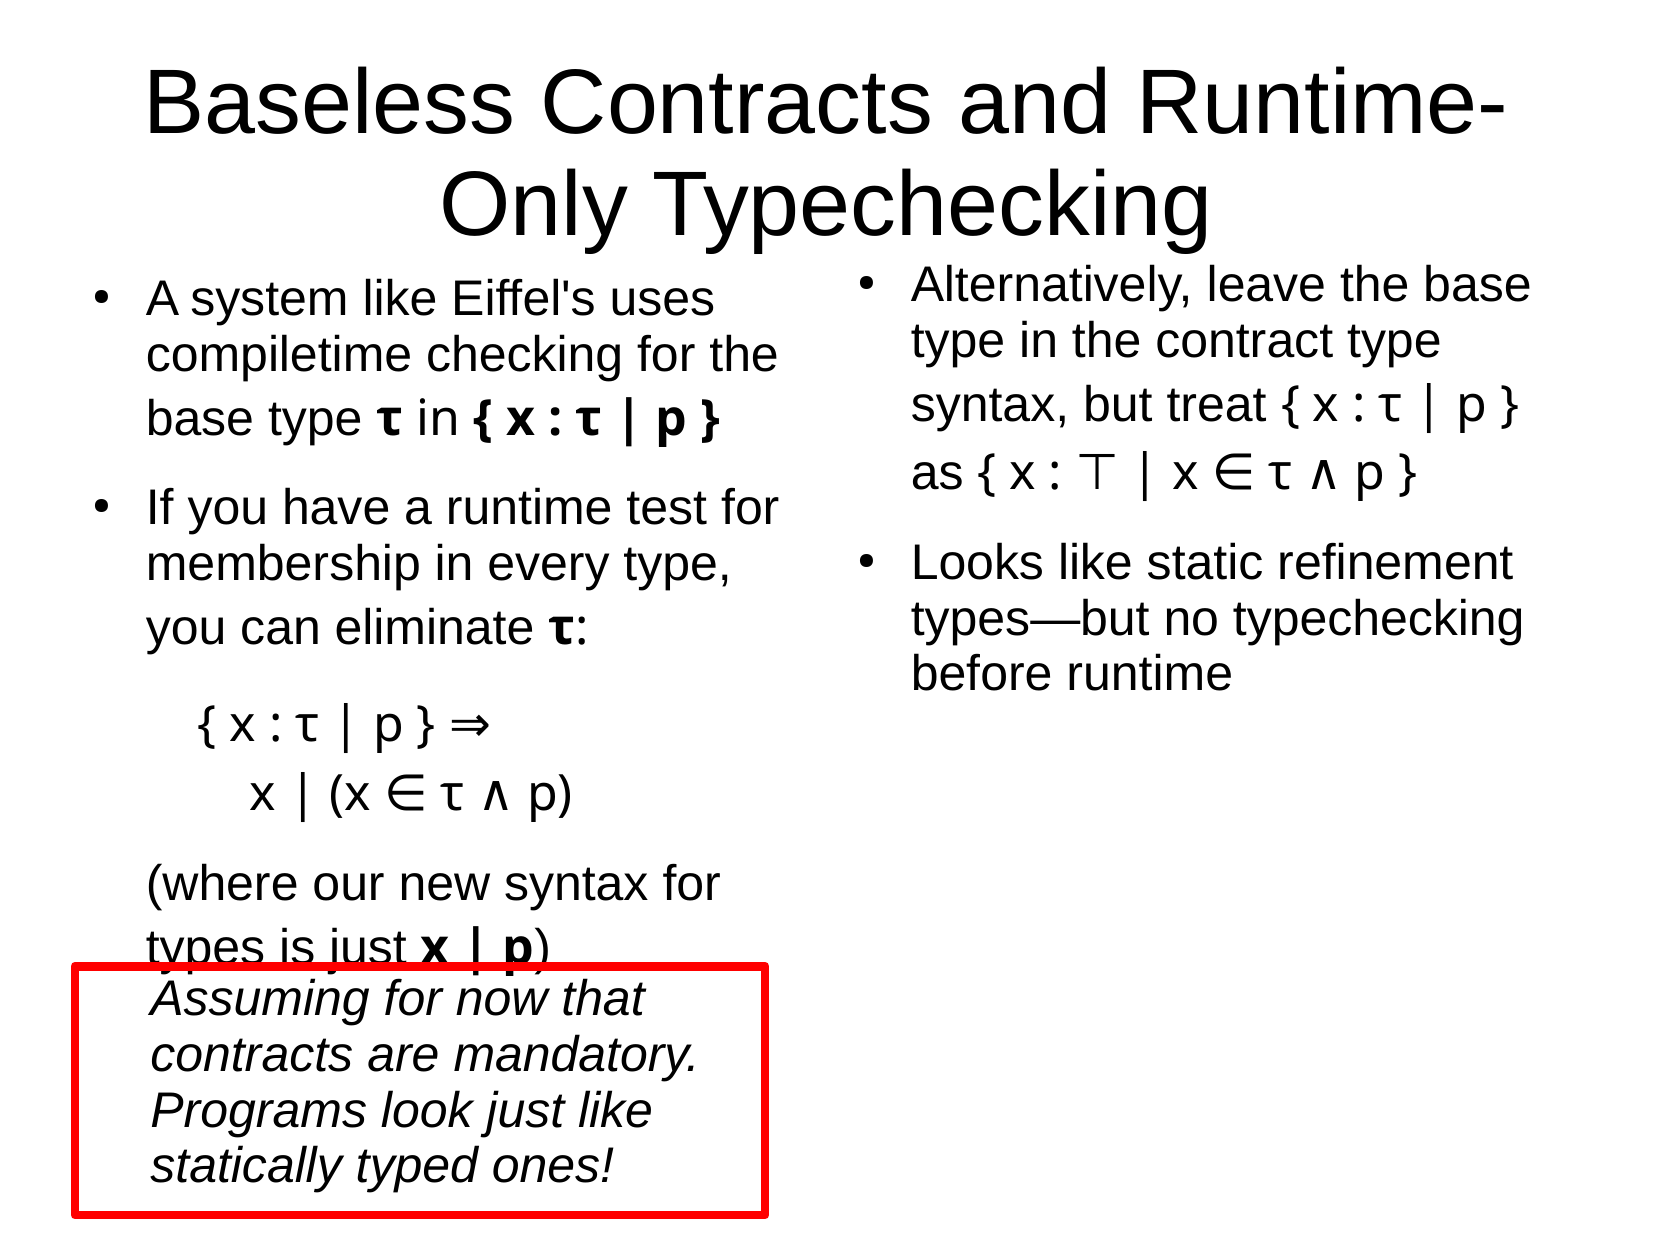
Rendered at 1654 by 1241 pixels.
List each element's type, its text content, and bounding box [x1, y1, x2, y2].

list Alternatively, leave the base type in the contract type syntax, but treat { x : τ | p } as { x : ⊤ | x ∈ τ ∧ p } Looks like static refinement types—but no typechecking before runtime [840, 256, 1567, 721]
title Baseless Contracts and Runtime-Only Typechecking [82, 49, 1571, 257]
list Assuming for now that contracts are mandatory. Programs look just like statically typed ones! [75, 966, 766, 1216]
list A system like Eiffel's uses compiletime checking for the base type τ in { x : τ | p } If you have a runtime test for membership in every type, you can eliminate τ: { x : τ | p } ⇒ x | (x ∈ τ ∧ p) (where our new syntax for types is just x | p) [75, 270, 802, 943]
